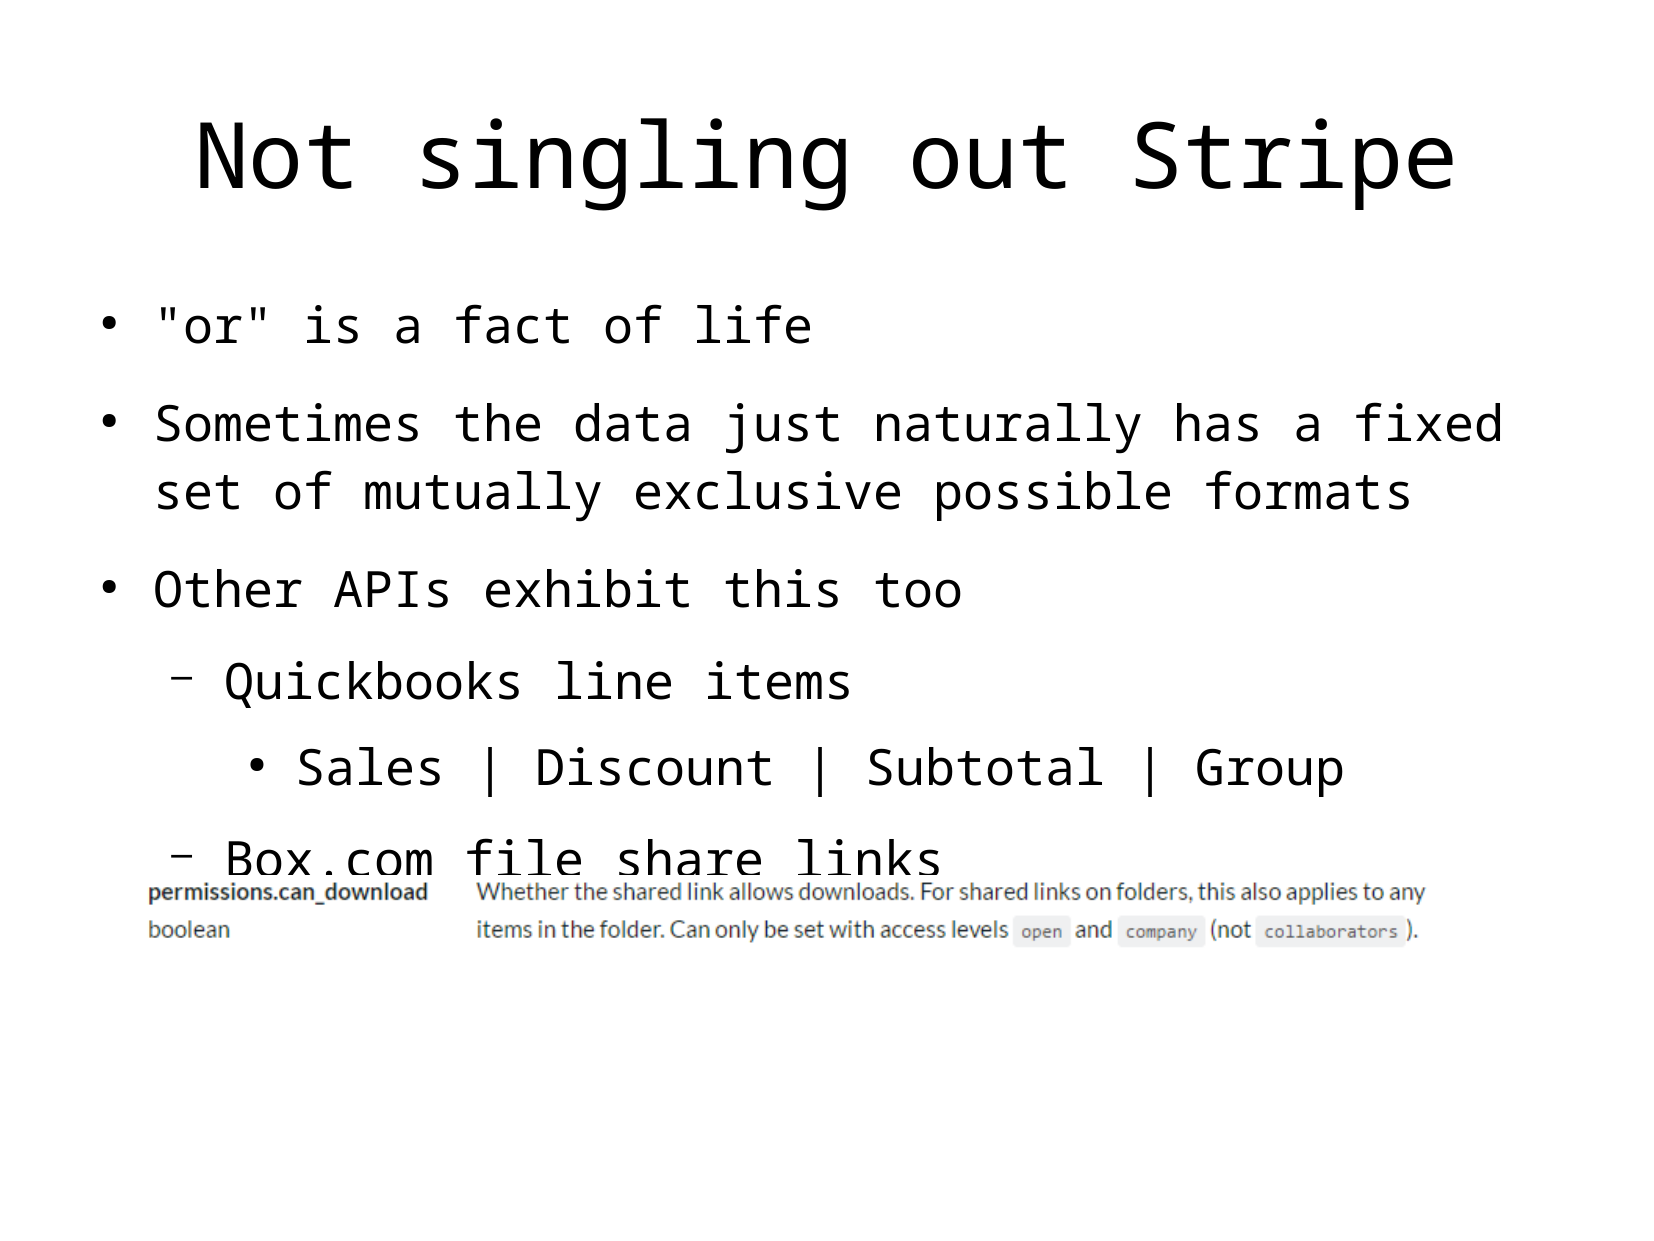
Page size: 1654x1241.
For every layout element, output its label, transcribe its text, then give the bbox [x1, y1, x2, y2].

title Not singling out Stripe [82, 49, 1571, 257]
list "or" is a fact of life Sometimes the data just naturally has a fixed set of mutually exclusive possible formats Other APIs exhibit this too Quickbooks line items Sales | Discount | Subtotal | Group Box.com file share links [82, 290, 1571, 1010]
picture [134, 875, 1456, 961]
